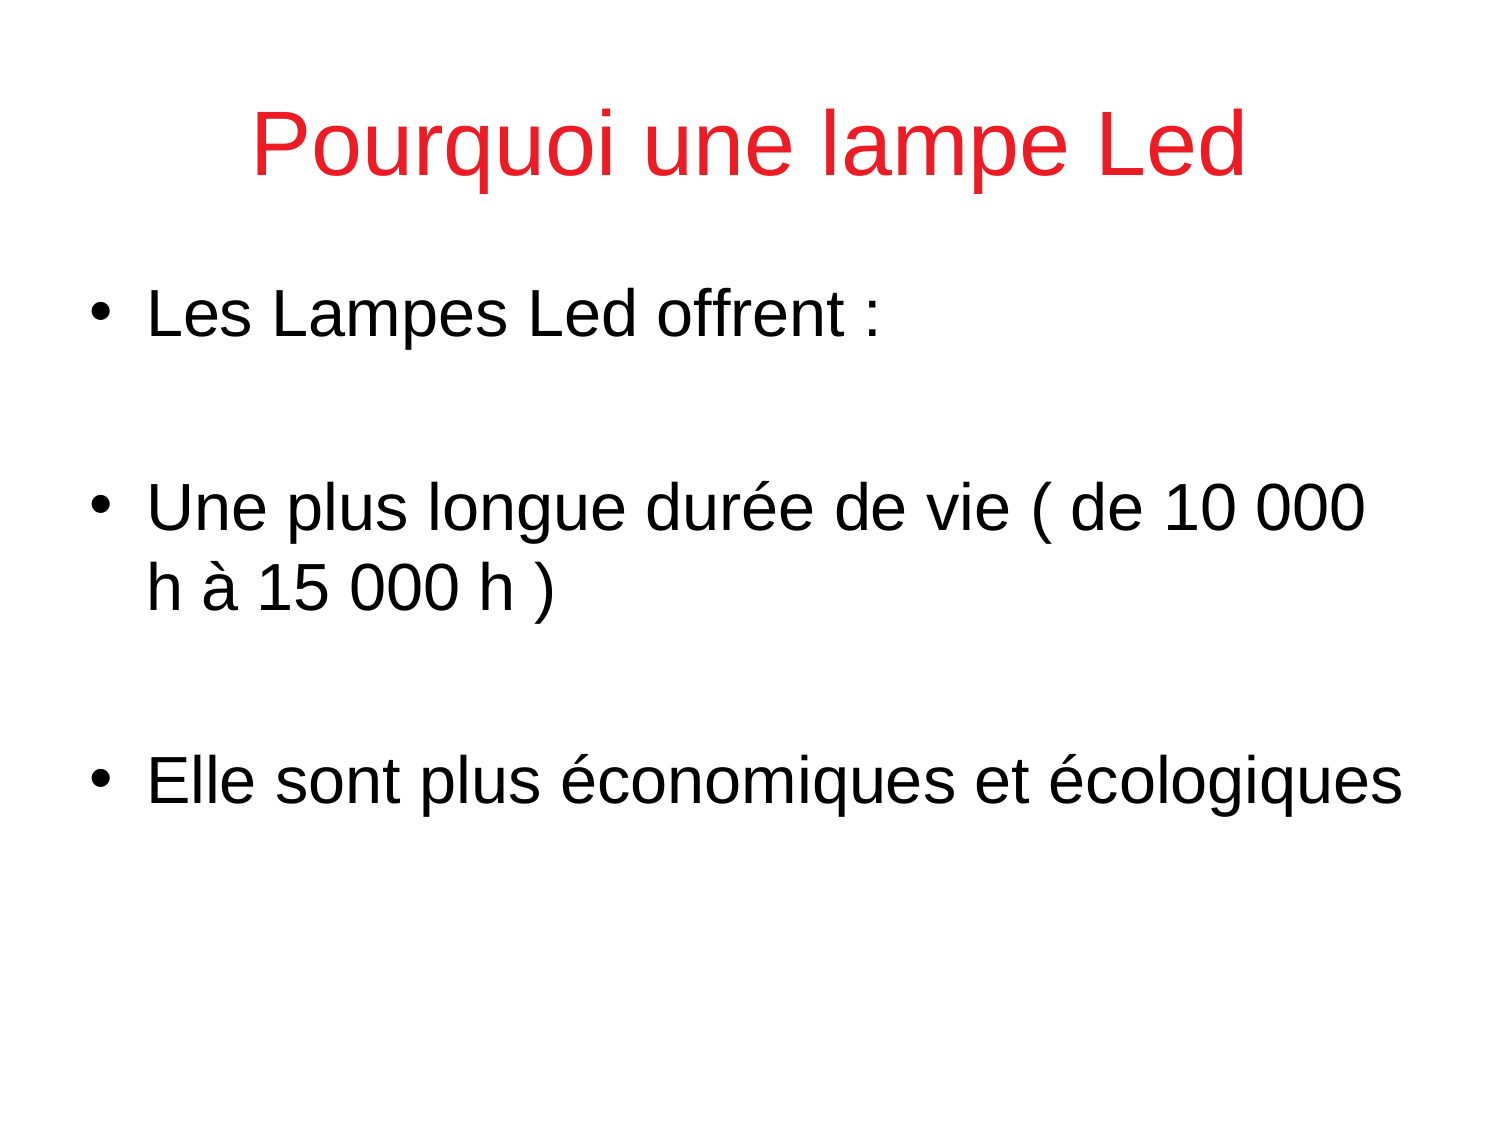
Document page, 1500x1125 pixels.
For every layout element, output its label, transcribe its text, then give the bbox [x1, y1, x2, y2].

title Pourquoi une lampe Led [75, 45, 1426, 233]
list Les Lampes Led offrent : Une plus longue durée de vie ( de 10 000 h à 15 000 h ) Elle sont plus économiques et écologiques [75, 262, 1426, 1005]
